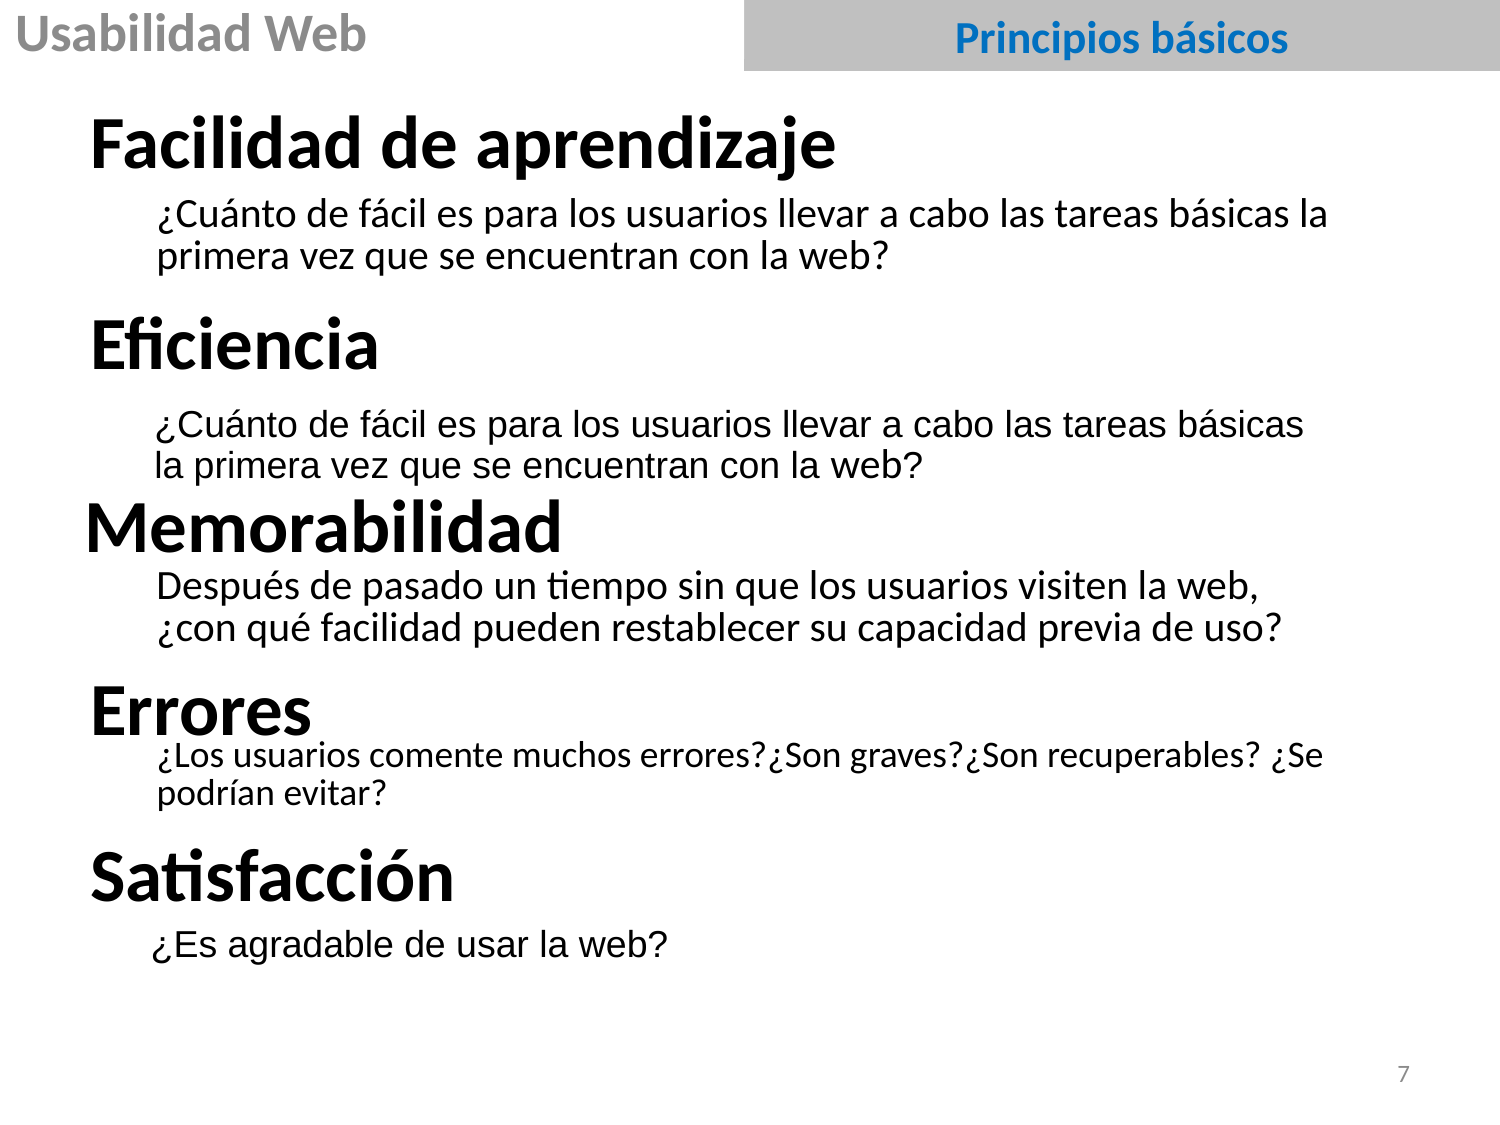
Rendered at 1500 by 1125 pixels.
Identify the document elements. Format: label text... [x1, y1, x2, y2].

title Memorabilidad [69, 428, 1420, 617]
title Principios básicos [744, 0, 1500, 71]
title Facilidad de aprendizaje [75, 60, 1425, 233]
title Eficiencia [75, 245, 1426, 434]
title Errores [75, 612, 1426, 777]
text_box ¿Cuánto de fácil es para los usuarios llevar a cabo las tareas básicas la primera vez que se encuentran con la web? [141, 188, 1347, 245]
slide_number <número> [1074, 1042, 1425, 1103]
text_box ¿Es agradable de usar la web? [135, 916, 1329, 973]
title Satisfacción [75, 777, 1426, 965]
title Usabilidad Web [0, 0, 745, 60]
